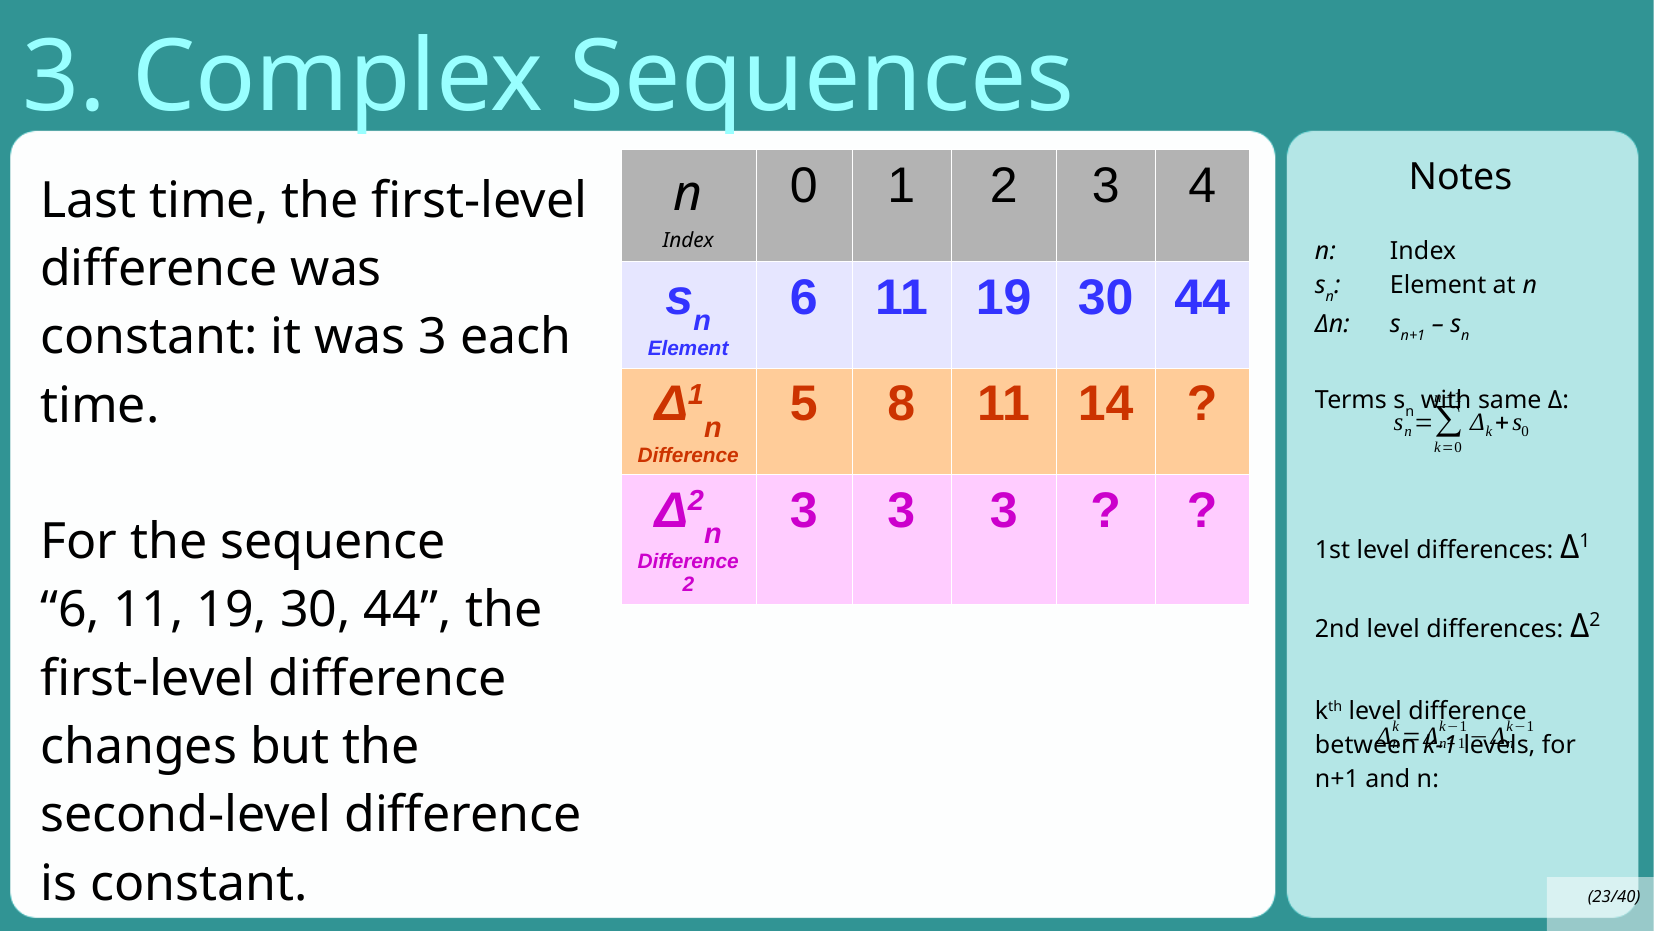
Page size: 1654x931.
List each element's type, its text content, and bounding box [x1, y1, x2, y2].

table_cell 3 [853, 475, 951, 604]
chart [1368, 717, 1541, 753]
table_cell 8 [853, 369, 951, 474]
table_cell 14 [1057, 369, 1155, 474]
table_cell ? [1156, 369, 1249, 474]
title 3. Complex Sequences [22, 13, 1511, 130]
text_box n: Index sn: Element at n Δn: sn+1 – sn Terms sn with same Δ: 1st level differences: Δ1 2nd level differences: Δ2 kth level difference between k-1 levels, for n+1 and n: [1300, 225, 1622, 710]
table_header 1 [853, 150, 951, 261]
table_cell 11 [853, 262, 951, 368]
chart [1387, 388, 1536, 456]
table_header 2 [952, 150, 1056, 261]
chart [265, 784, 293, 850]
picture [0, 0, 1654, 931]
table_cell 3 [952, 475, 1056, 604]
table_cell 11 [952, 369, 1056, 474]
table_header n Index [622, 150, 756, 261]
text_box Last time, the first-level difference was constant: it was 3 each time. For the sequence “6, 11, 19, 30, 44”, the first-level difference changes but the second-level difference is constant. [40, 163, 604, 894]
table_header 3 [1057, 150, 1155, 261]
table_header 0 [757, 150, 852, 261]
table_cell 3 [757, 475, 852, 604]
table_cell ? [1156, 475, 1249, 604]
text_box (<number>/40) [1546, 877, 1654, 931]
table_cell sn Element [622, 262, 756, 368]
table_header 4 [1156, 150, 1249, 261]
table_cell 30 [1057, 262, 1155, 368]
table_cell Δ1n Difference [622, 369, 756, 474]
table_cell Δ2n Difference2 [622, 475, 756, 604]
table_cell 5 [757, 369, 852, 474]
table_cell 6 [757, 262, 852, 368]
table_cell ? [1057, 475, 1155, 604]
table_cell 44 [1156, 262, 1249, 368]
text_box Notes [1290, 141, 1631, 661]
table_cell 19 [952, 262, 1056, 368]
